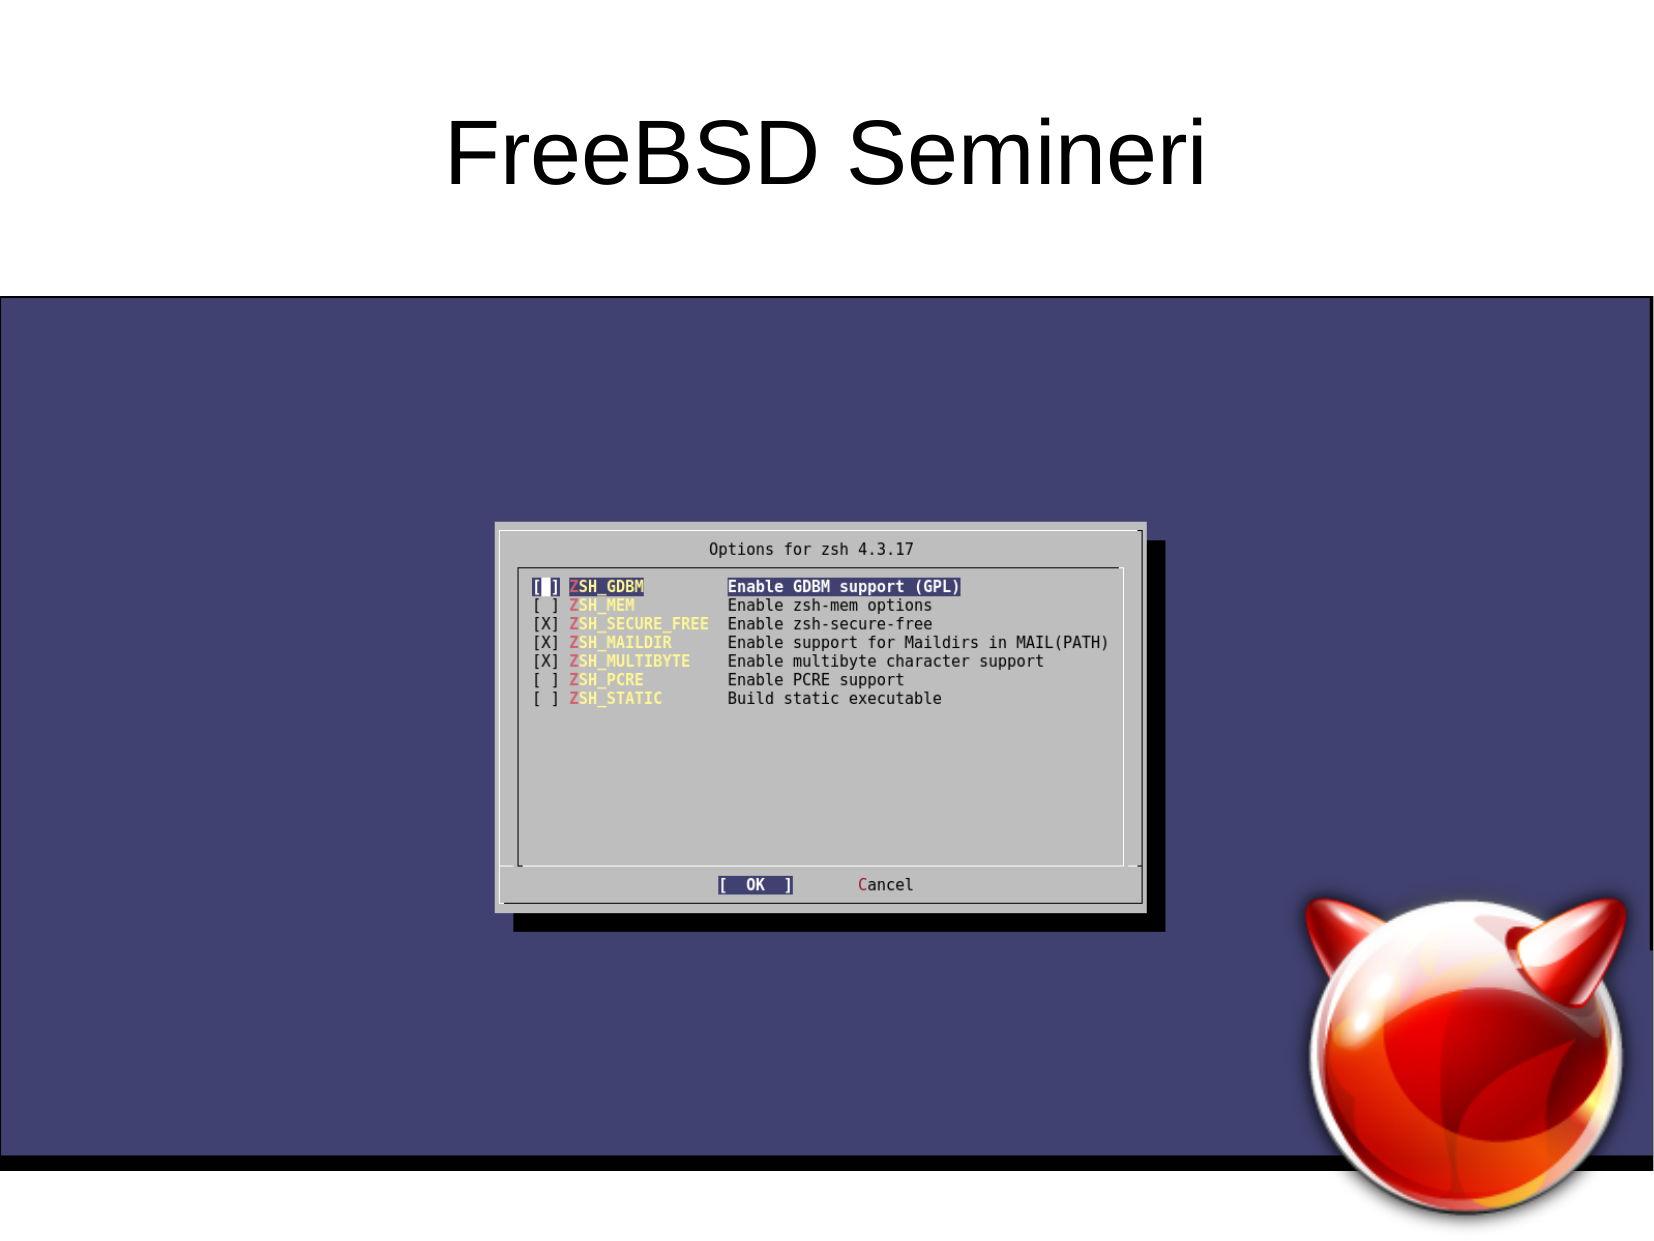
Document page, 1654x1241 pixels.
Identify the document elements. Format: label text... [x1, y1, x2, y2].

title FreeBSD Semineri [82, 49, 1571, 257]
picture [0, 296, 1654, 1241]
